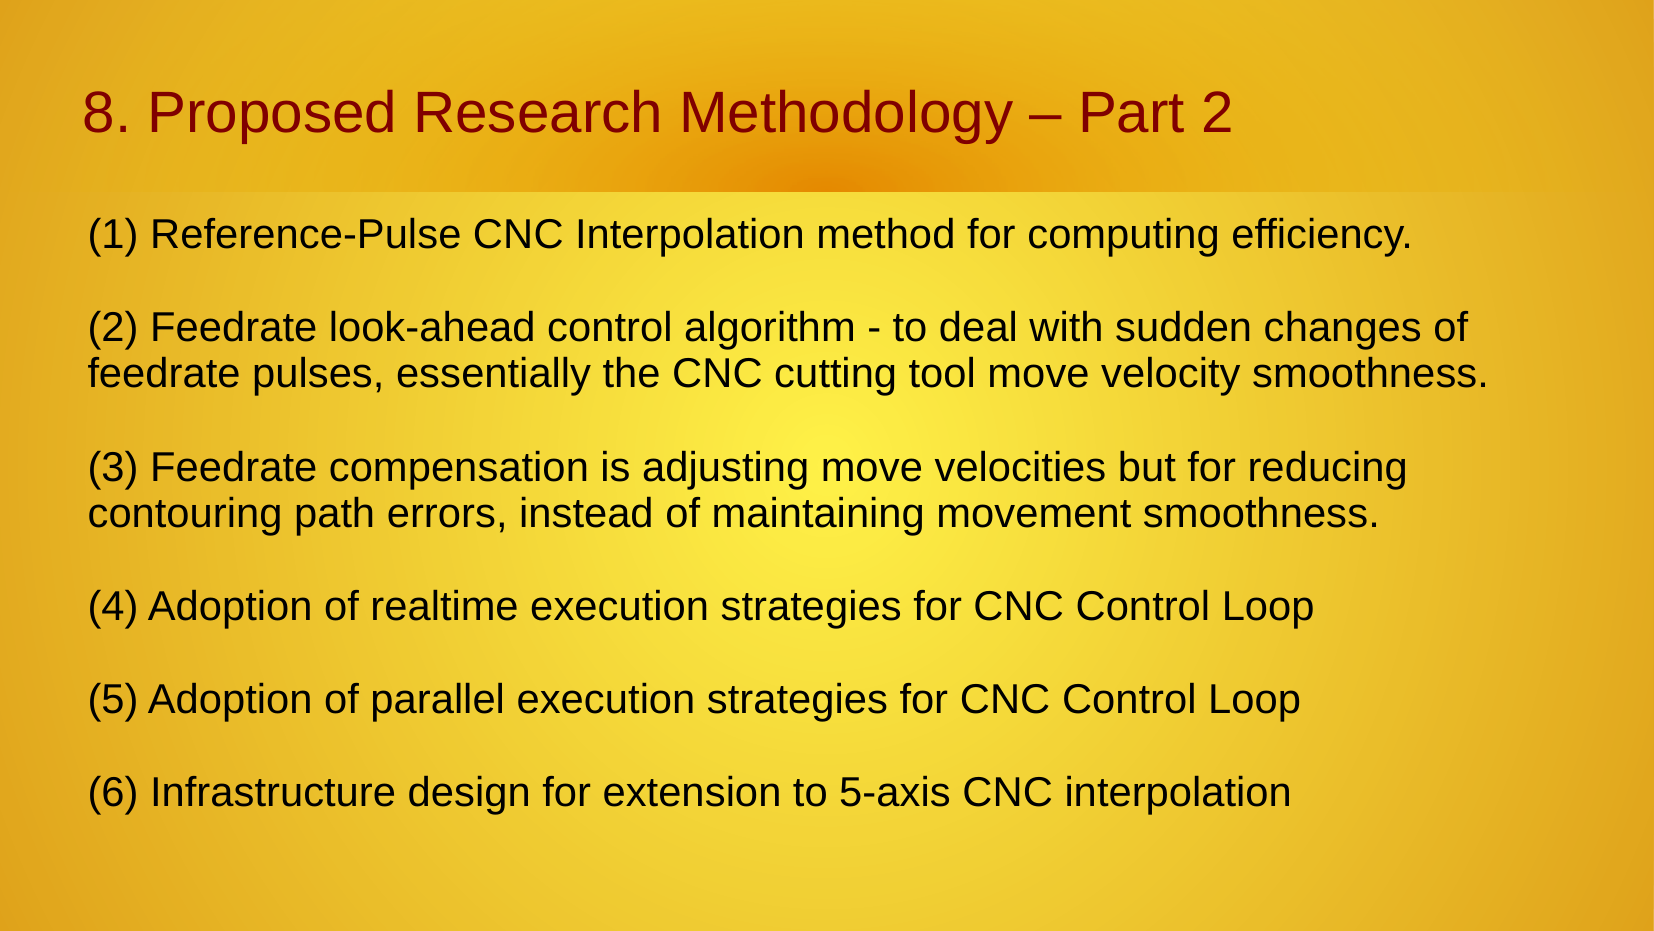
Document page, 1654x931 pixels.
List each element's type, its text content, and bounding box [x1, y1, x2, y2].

title 8. Proposed Research Methodology – Part 2 [82, 35, 1571, 189]
text_box (1) Reference-Pulse CNC Interpolation method for computing efficiency. (2) Feedrate look-ahead control algorithm - to deal with sudden changes of feedrate pulses, essentially the CNC cutting tool move velocity smoothness. (3) Feedrate compensation is adjusting move velocities but for reducing contouring path errors, instead of maintaining movement smoothness. (4) Adoption of realtime execution strategies for CNC Control Loop (5) Adoption of parallel execution strategies for CNC Control Loop (6) Infrastructure design for extension to 5-axis CNC interpolation [72, 203, 1562, 888]
